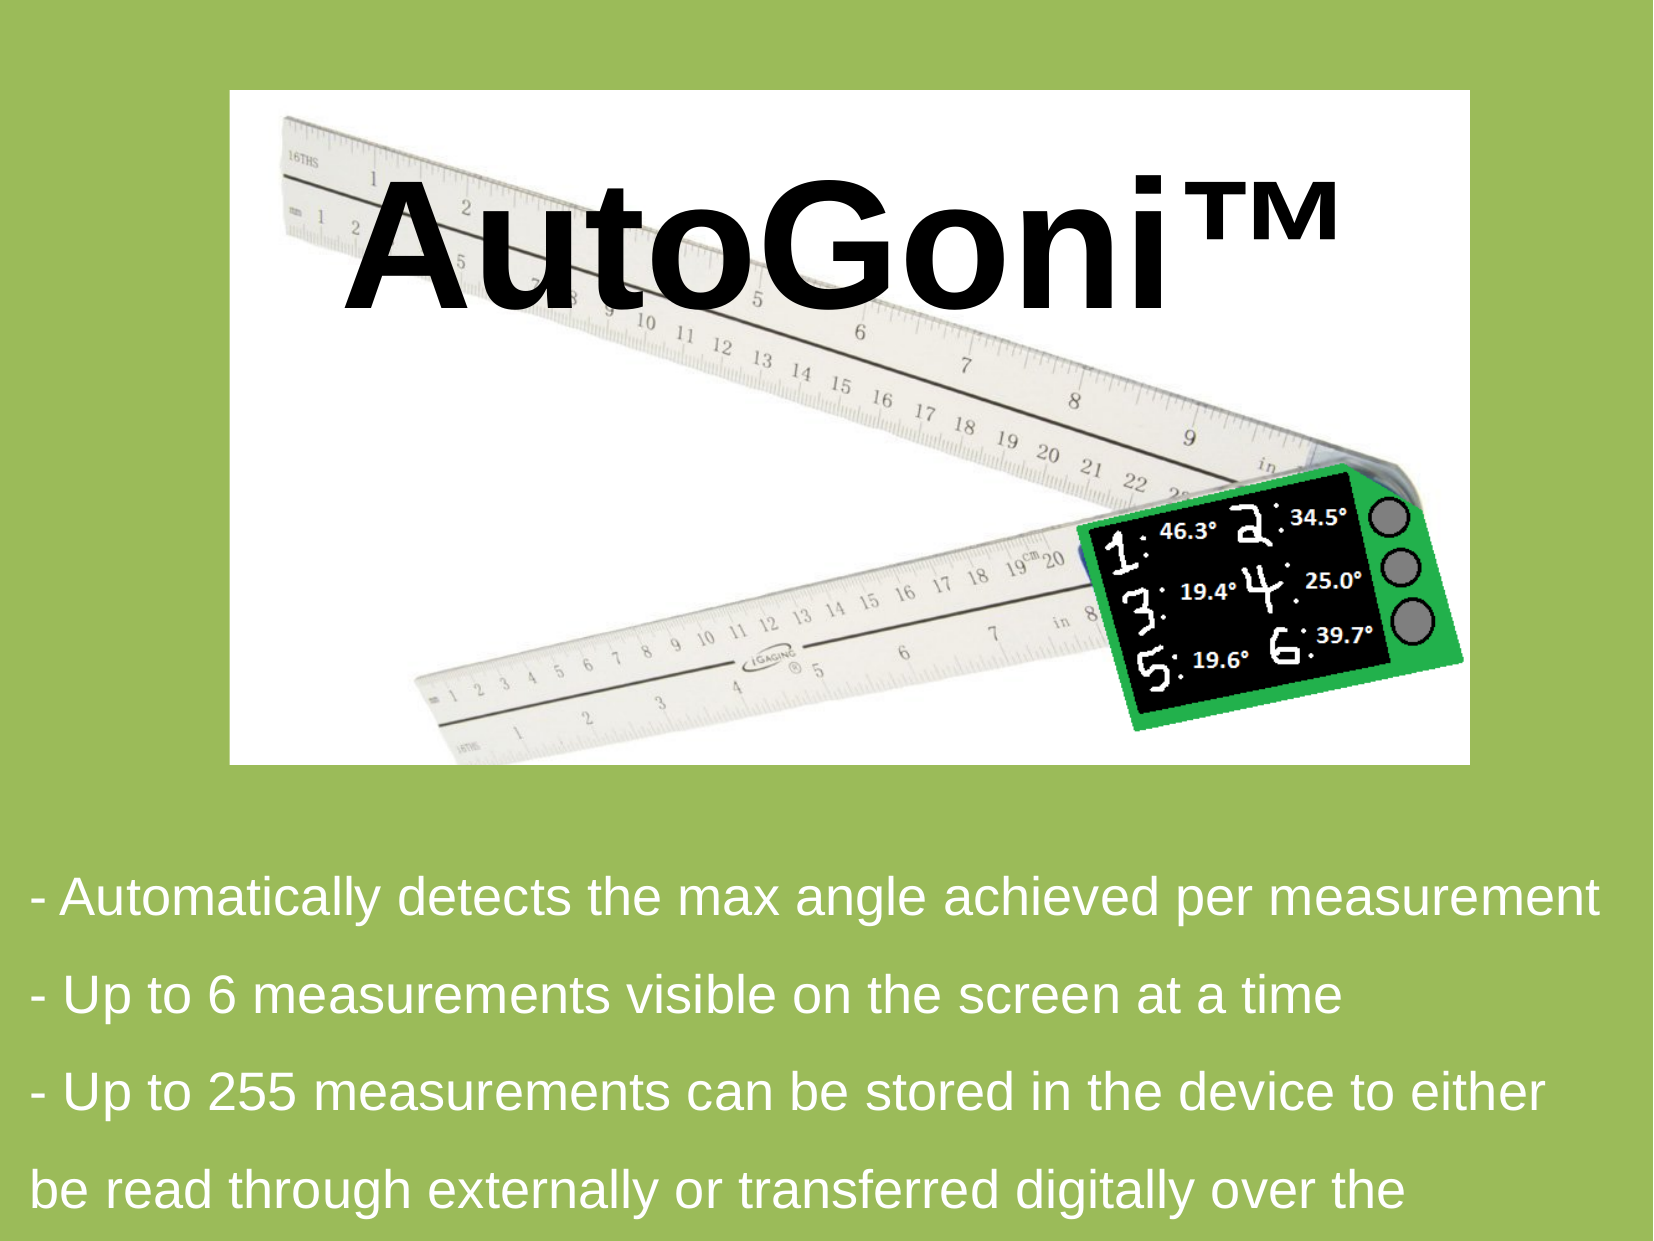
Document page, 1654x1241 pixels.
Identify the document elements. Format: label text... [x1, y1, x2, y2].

text_box - Automatically detects the max angle achieved per measurement - Up to 6 measurements visible on the screen at a time - Up to 255 measurements can be stored in the device to either be read through externally or transferred digitally over the computer [14, 821, 1635, 1241]
text_box AutoGoni™ [229, 30, 1470, 440]
picture [229, 440, 1470, 765]
